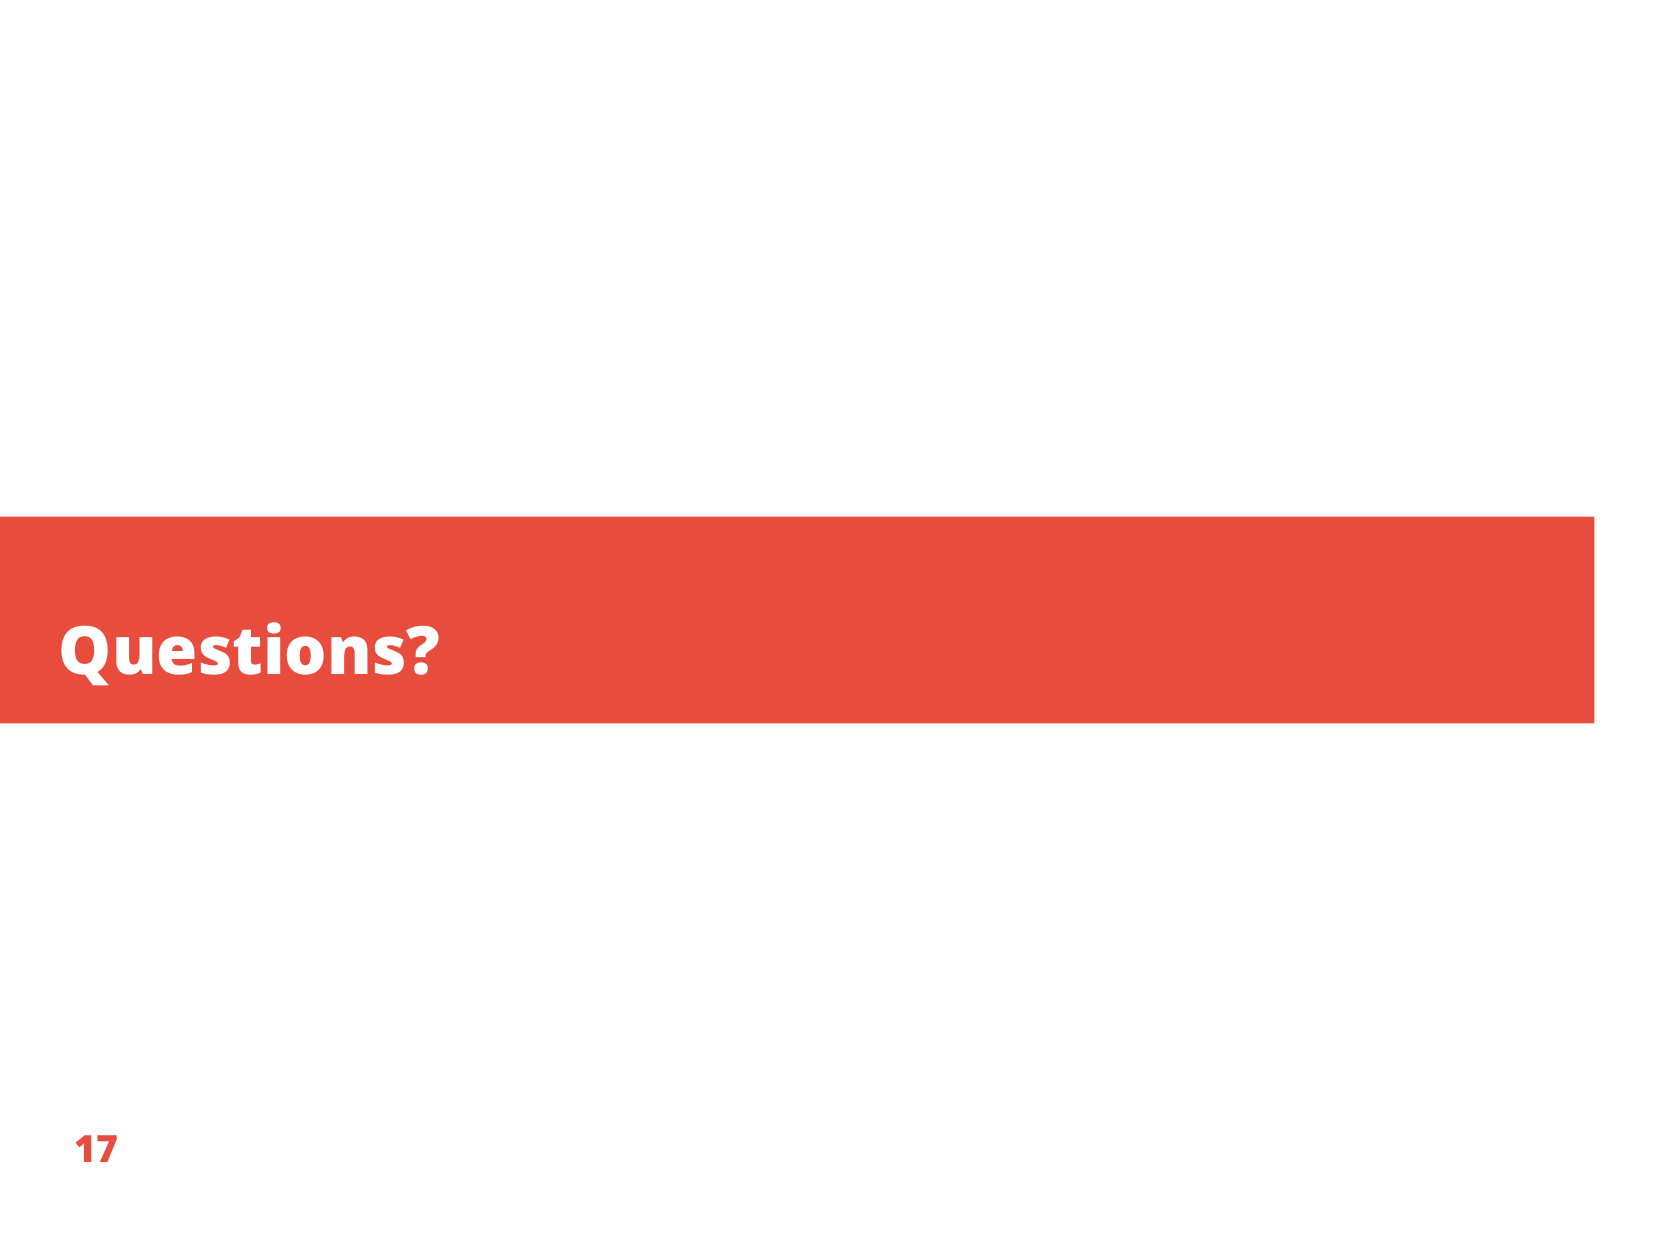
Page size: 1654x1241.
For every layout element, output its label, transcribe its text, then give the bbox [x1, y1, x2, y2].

title Questions? [59, 546, 1595, 694]
